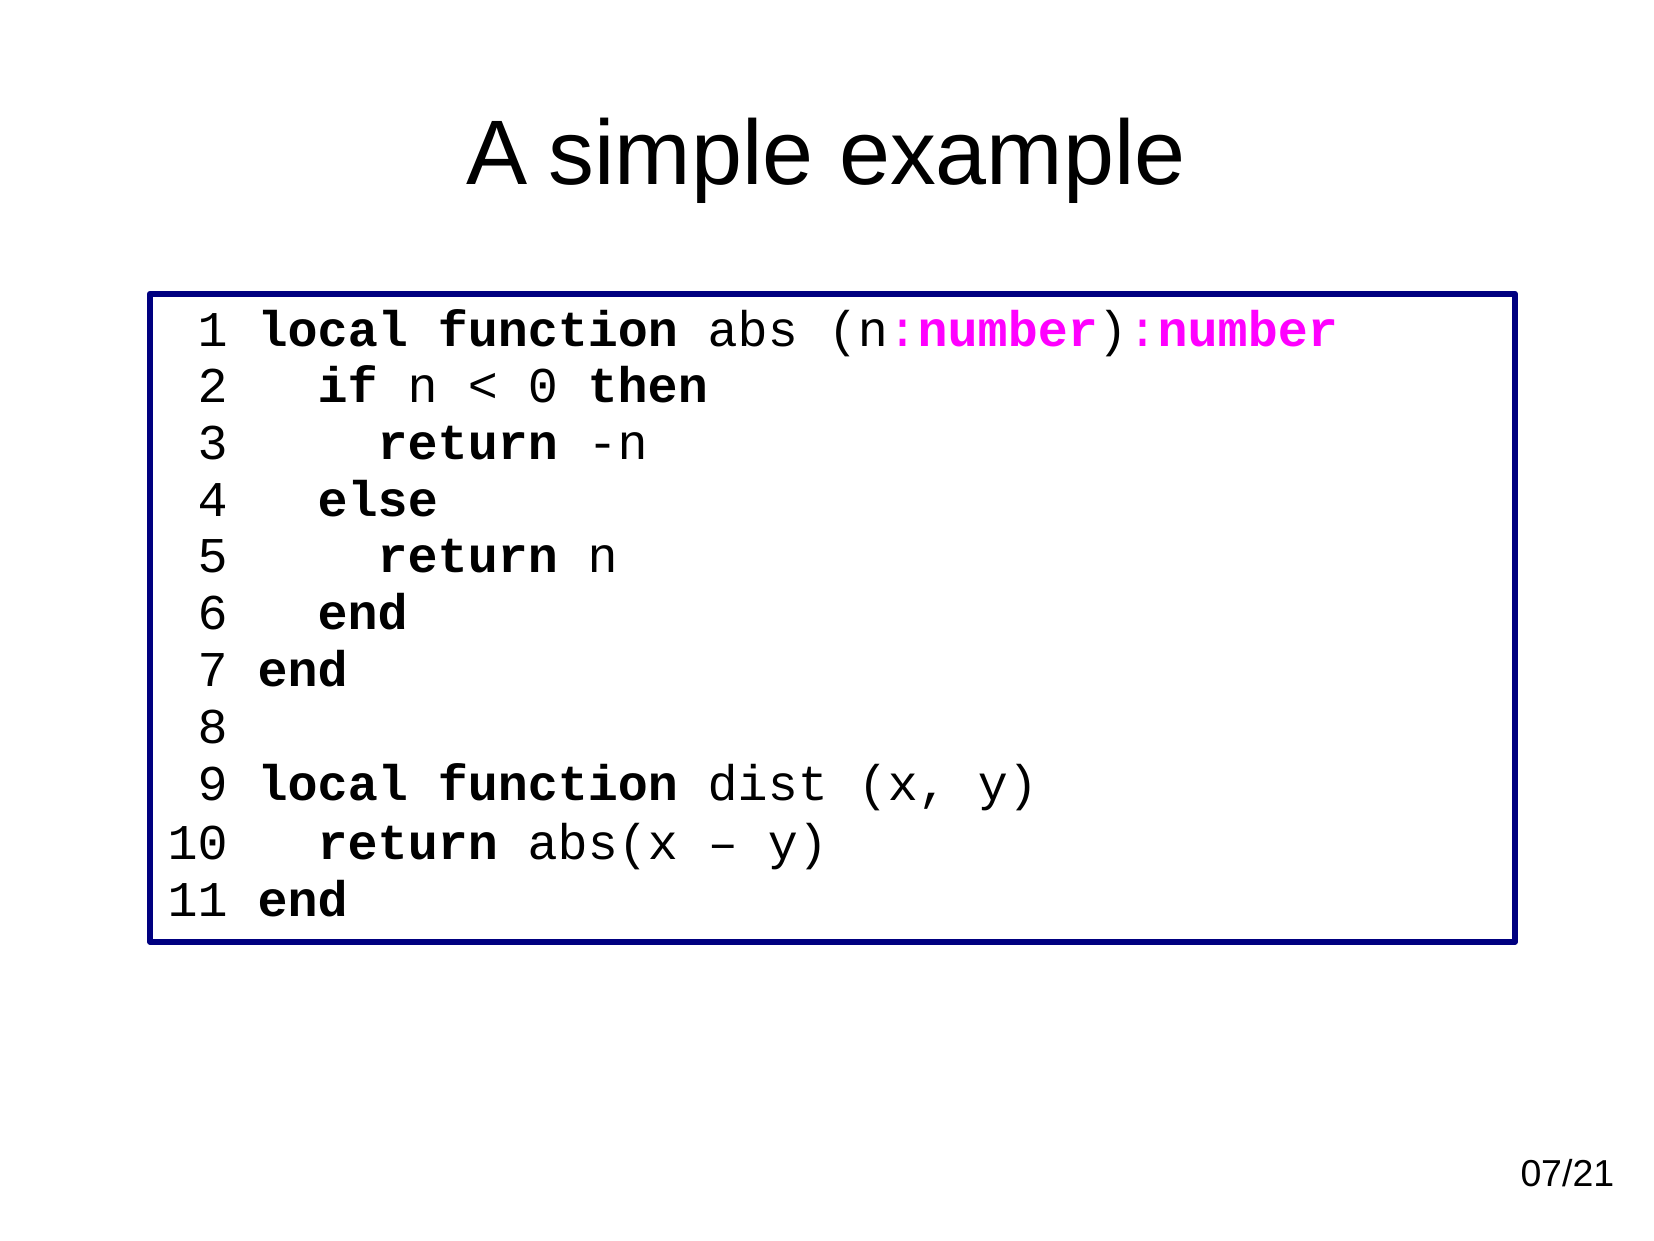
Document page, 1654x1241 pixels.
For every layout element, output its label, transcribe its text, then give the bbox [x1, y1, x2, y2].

text_box 07/21 [1495, 1145, 1630, 1216]
text_box 1 local function abs (n:number):number 2 if n < 0 then 3 return -n 4 else 5 return n 6 end 7 end 8 9 local function dist (x, y) 10 return abs(x – y) 11 end [150, 293, 1516, 871]
title A simple example [82, 49, 1571, 257]
